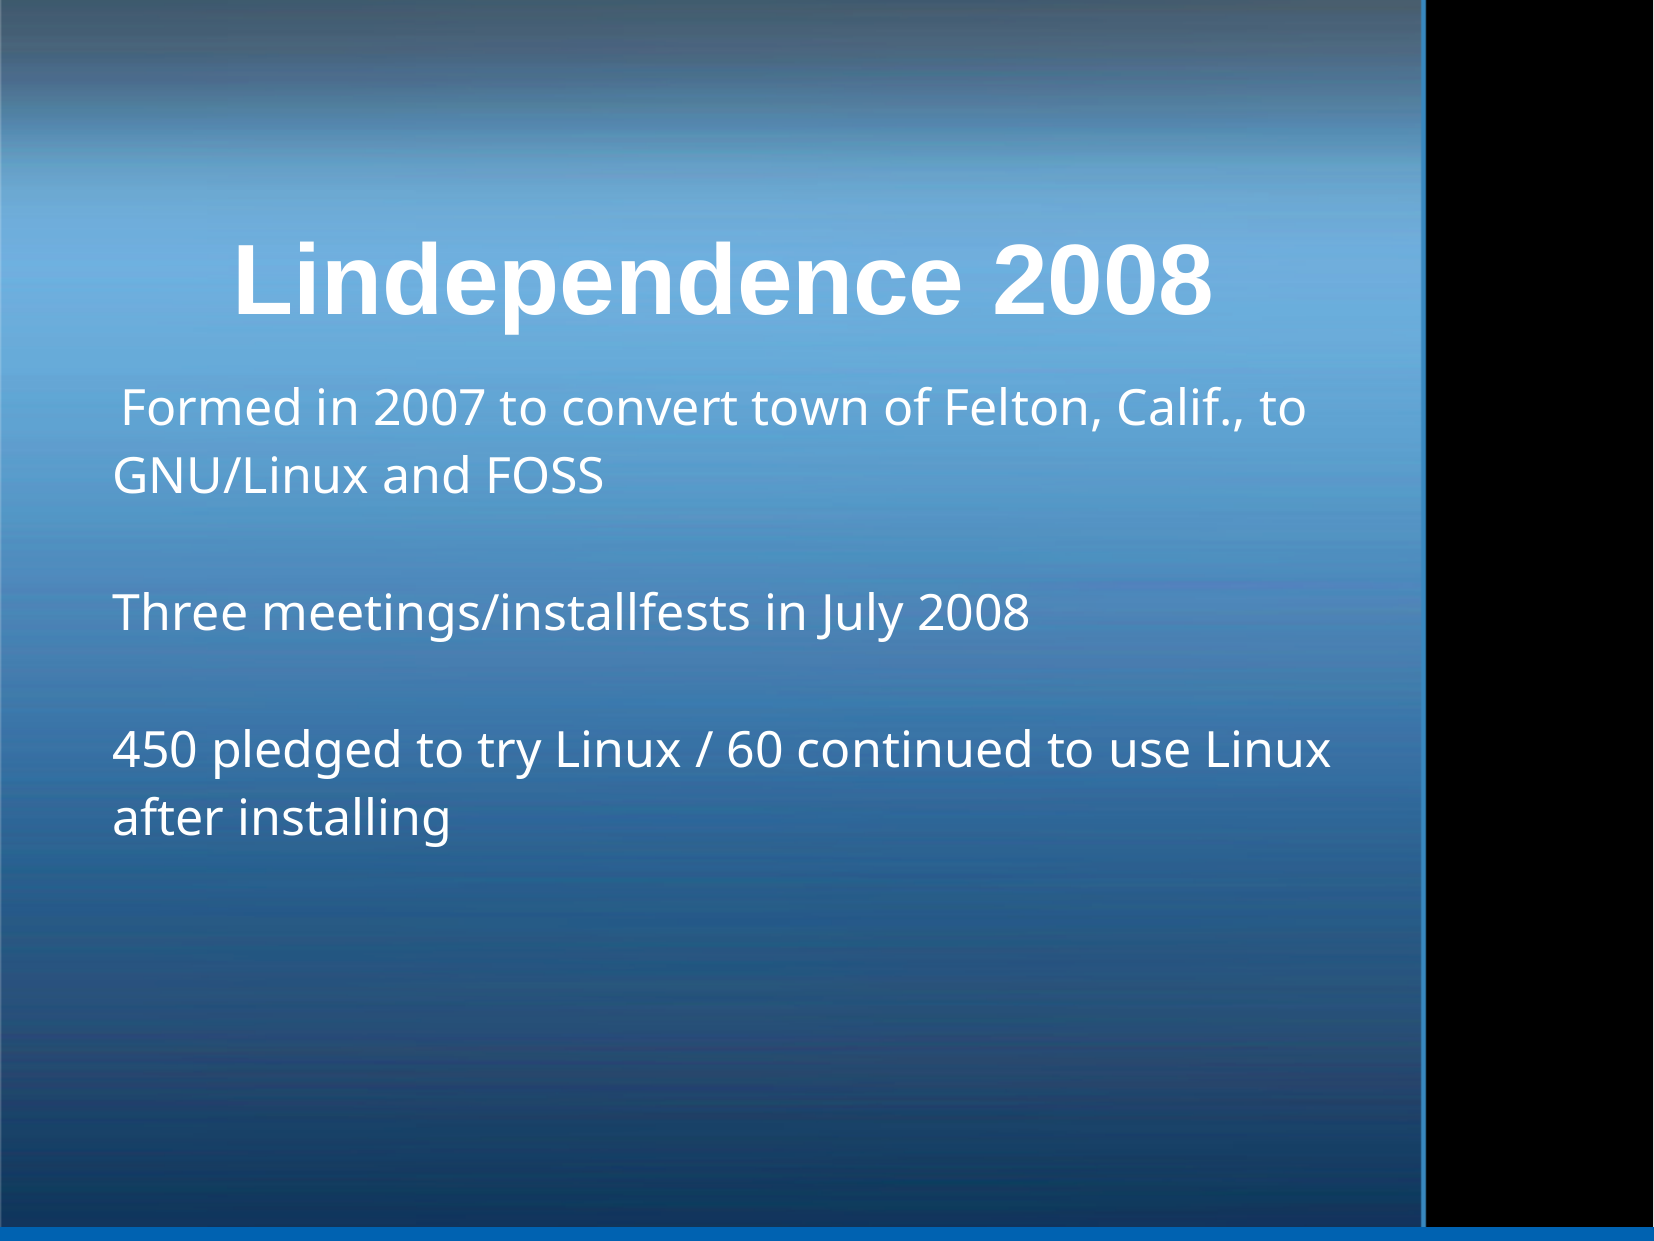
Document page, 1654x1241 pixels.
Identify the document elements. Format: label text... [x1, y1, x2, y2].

title Formed in 2007 to convert town of Felton, Calif., to GNU/Linux and FOSS Three meetings/installfests in July 2008 450 pledged to try Linux / 60 continued to use Linux after installing [112, 359, 1351, 863]
title Lindependence 2008 [0, 176, 1448, 384]
picture [0, 0, 1654, 1227]
